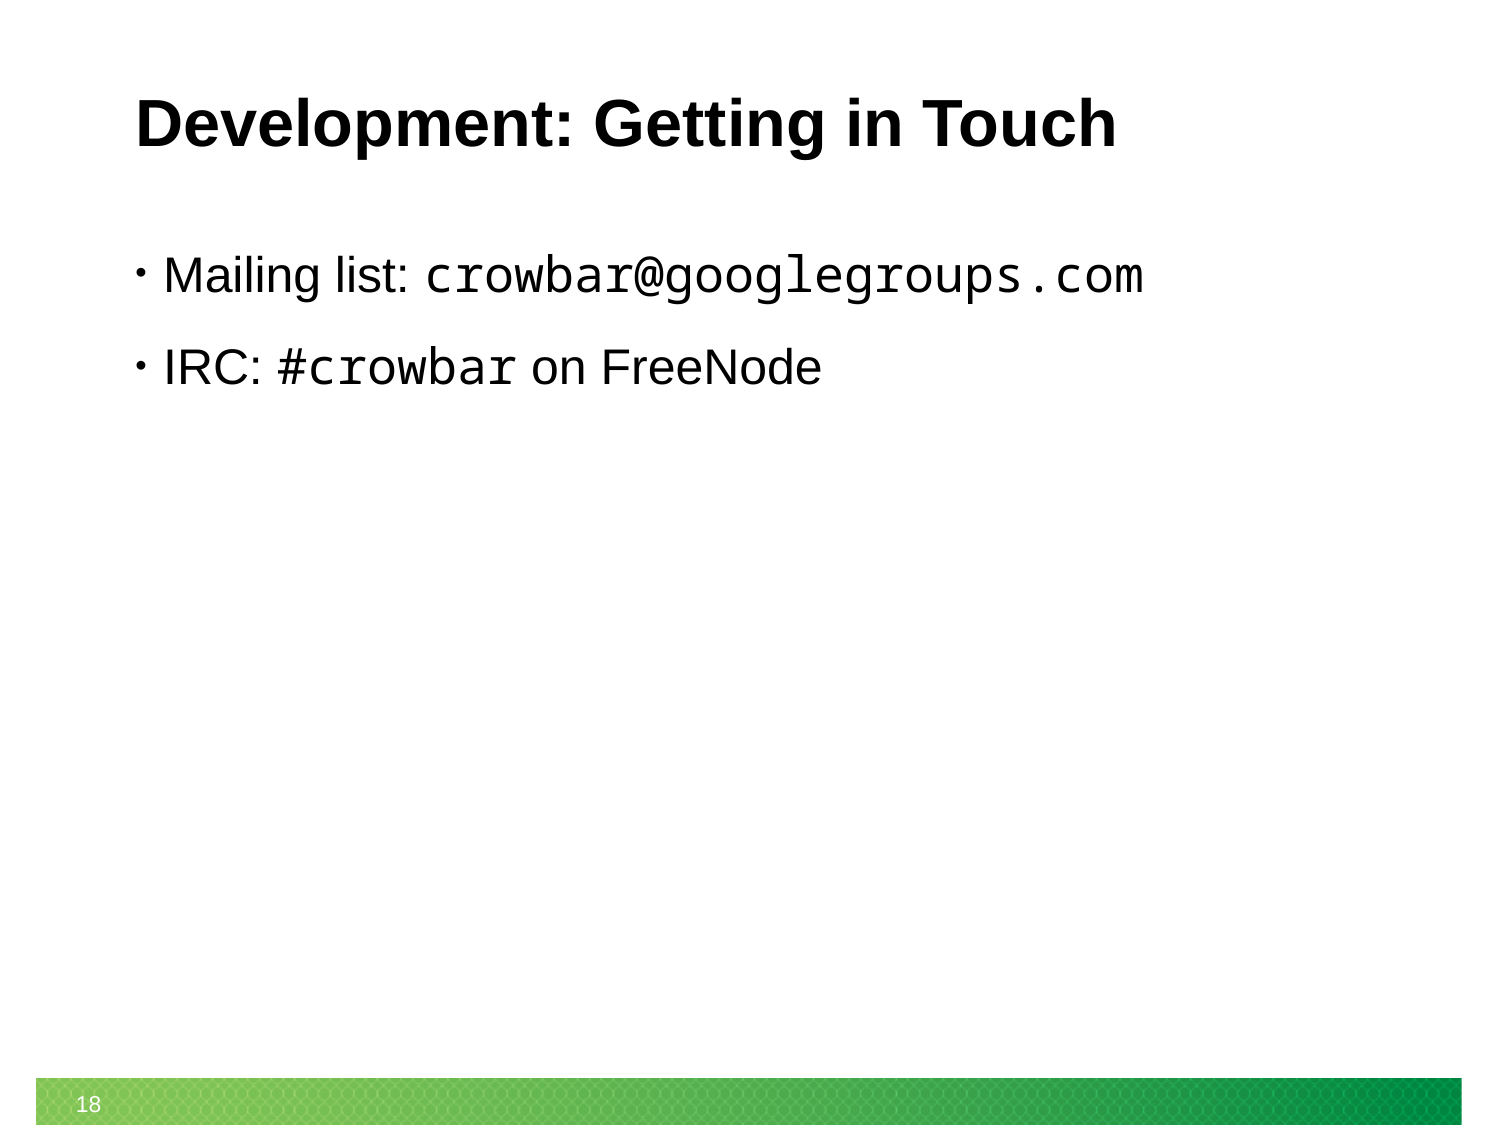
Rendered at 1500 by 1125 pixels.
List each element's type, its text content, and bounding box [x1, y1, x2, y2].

list Mailing list: crowbar@googlegroups.com IRC: #crowbar on FreeNode [135, 238, 1372, 892]
title Development: Getting in Touch [135, 41, 1372, 204]
picture [36, 1078, 1462, 1125]
